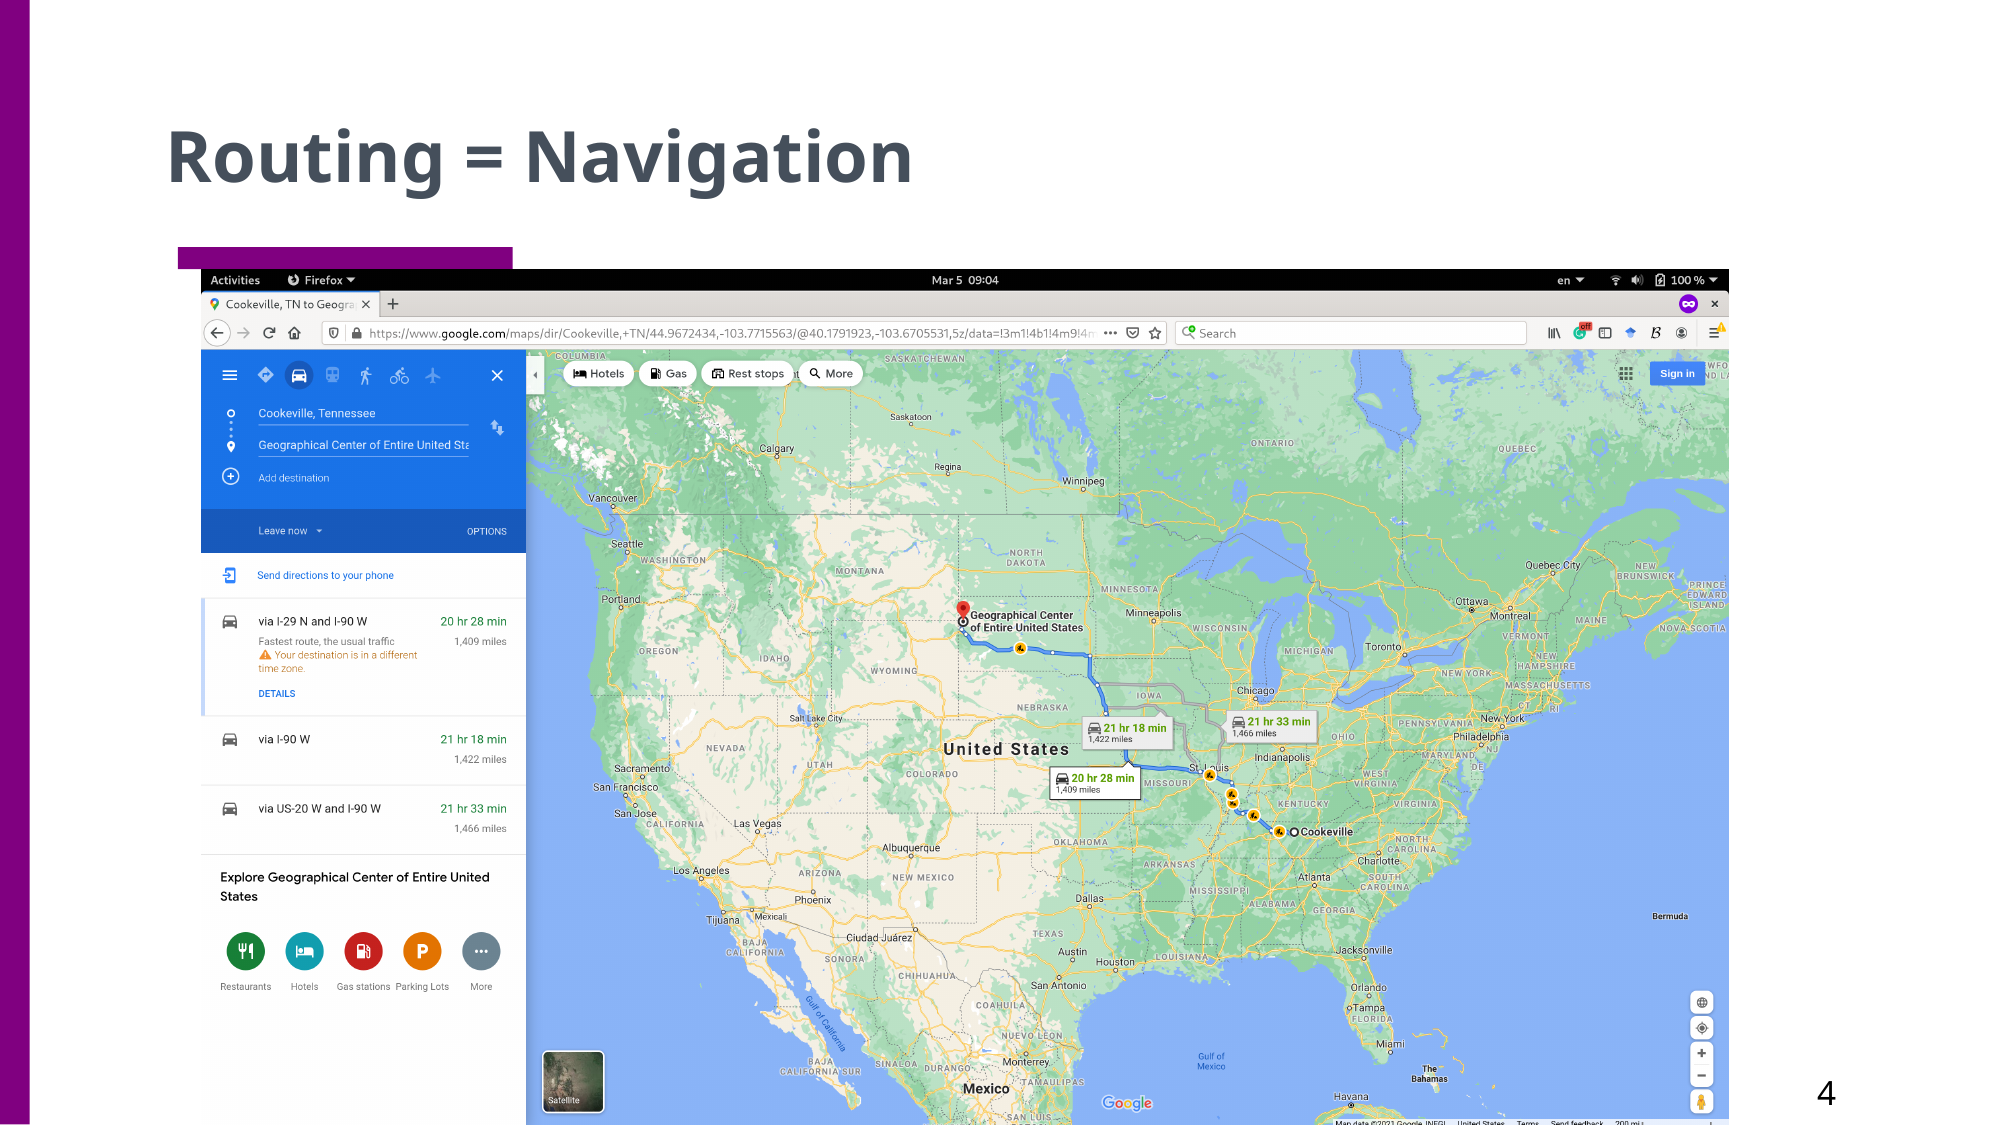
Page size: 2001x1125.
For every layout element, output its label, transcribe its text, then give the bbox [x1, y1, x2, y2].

picture [201, 269, 1729, 1125]
text_box Routing = Navigation [151, 0, 1849, 212]
